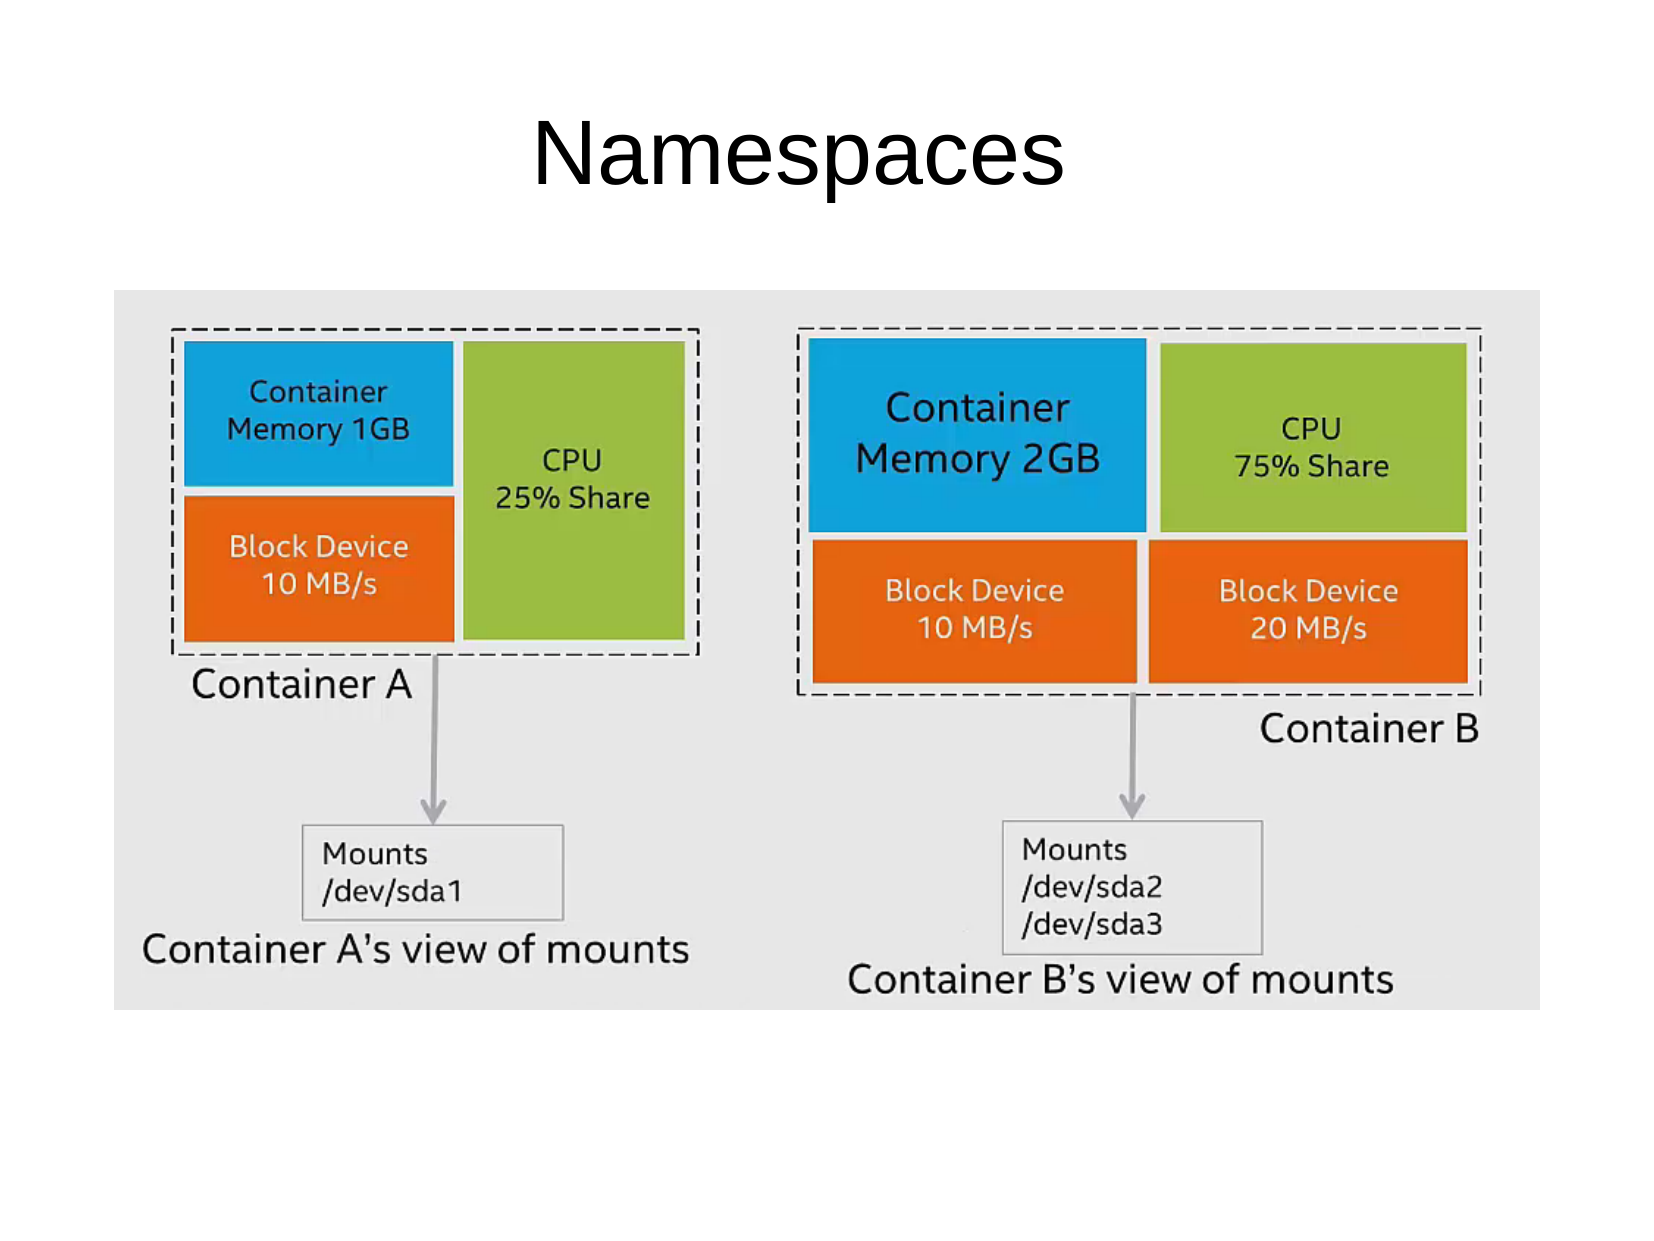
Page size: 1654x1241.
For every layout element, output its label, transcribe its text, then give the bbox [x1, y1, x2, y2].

picture [114, 290, 1540, 1010]
title Namespaces [82, 49, 1571, 257]
